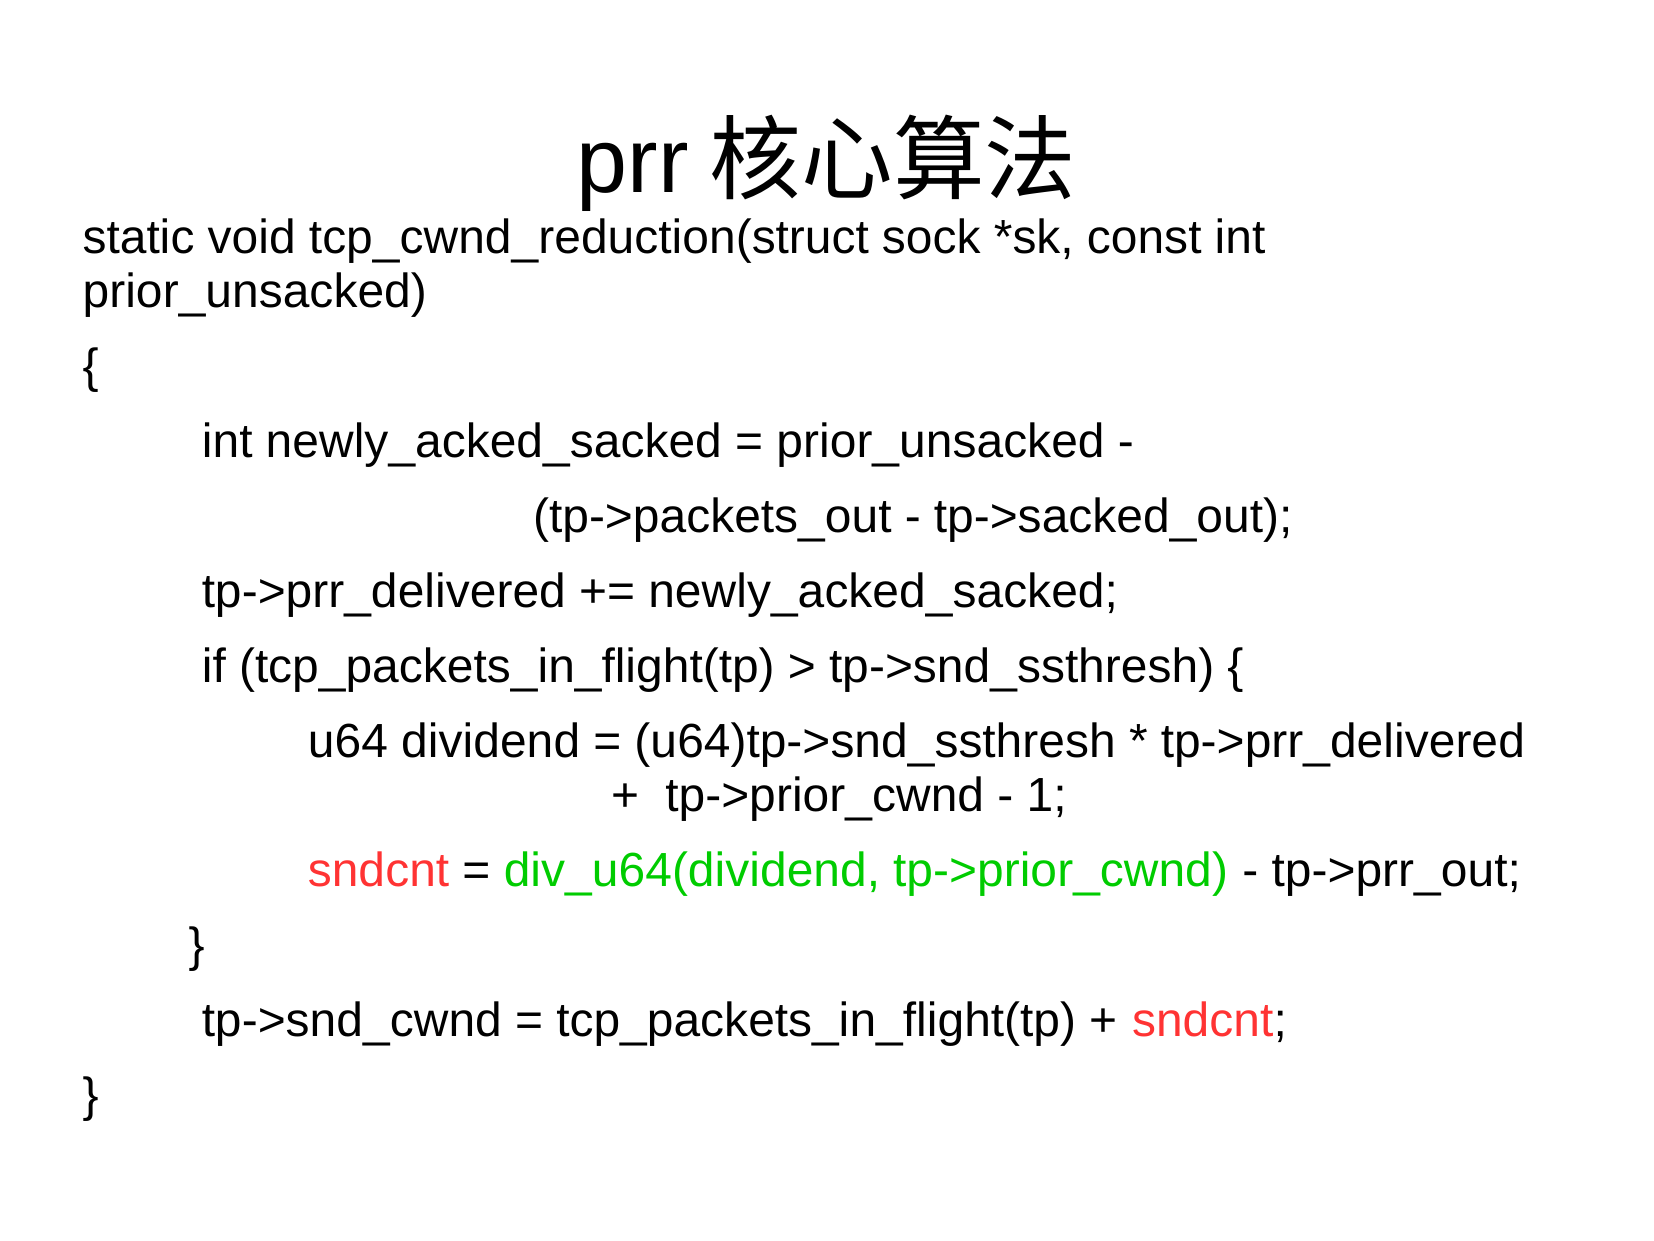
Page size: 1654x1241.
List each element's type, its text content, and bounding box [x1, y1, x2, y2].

list static void tcp_cwnd_reduction(struct sock *sk, const int prior_unsacked) { int newly_acked_sacked = prior_unsacked - (tp->packets_out - tp->sacked_out); tp->prr_delivered += newly_acked_sacked; if (tcp_packets_in_flight(tp) > tp->snd_ssthresh) { u64 dividend = (u64)tp->snd_ssthresh * tp->prr_delivered + tp->prior_cwnd - 1; sndcnt = div_u64(dividend, tp->prior_cwnd) - tp->prr_out; } tp->snd_cwnd = tcp_packets_in_flight(tp) + sndcnt; } [82, 230, 1571, 1141]
text_box [82, 8, 1571, 230]
